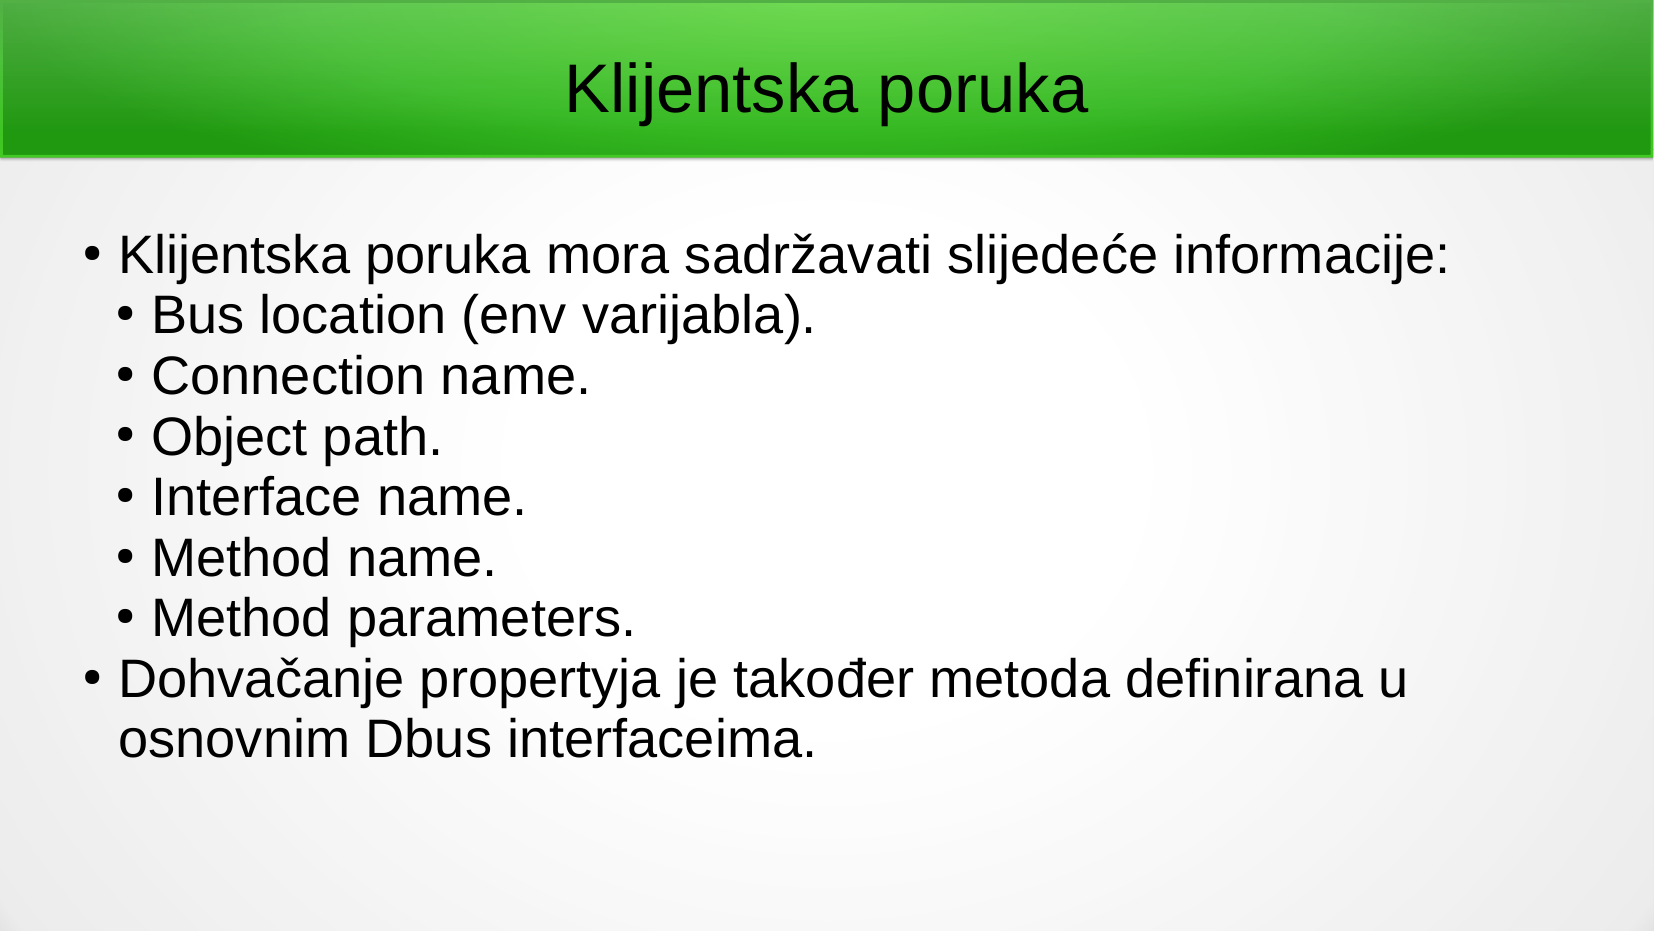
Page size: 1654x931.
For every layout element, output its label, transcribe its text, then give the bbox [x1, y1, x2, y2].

subtitle Klijentska poruka mora sadržavati slijedeće informacije: Bus location (env varijabla). Connection name. Object path. Interface name. Method name. Method parameters. Dohvačanje propertyja je također metoda definirana u osnovnim Dbus interfaceima. [82, 224, 1571, 770]
title Klijentska poruka [82, 35, 1571, 142]
